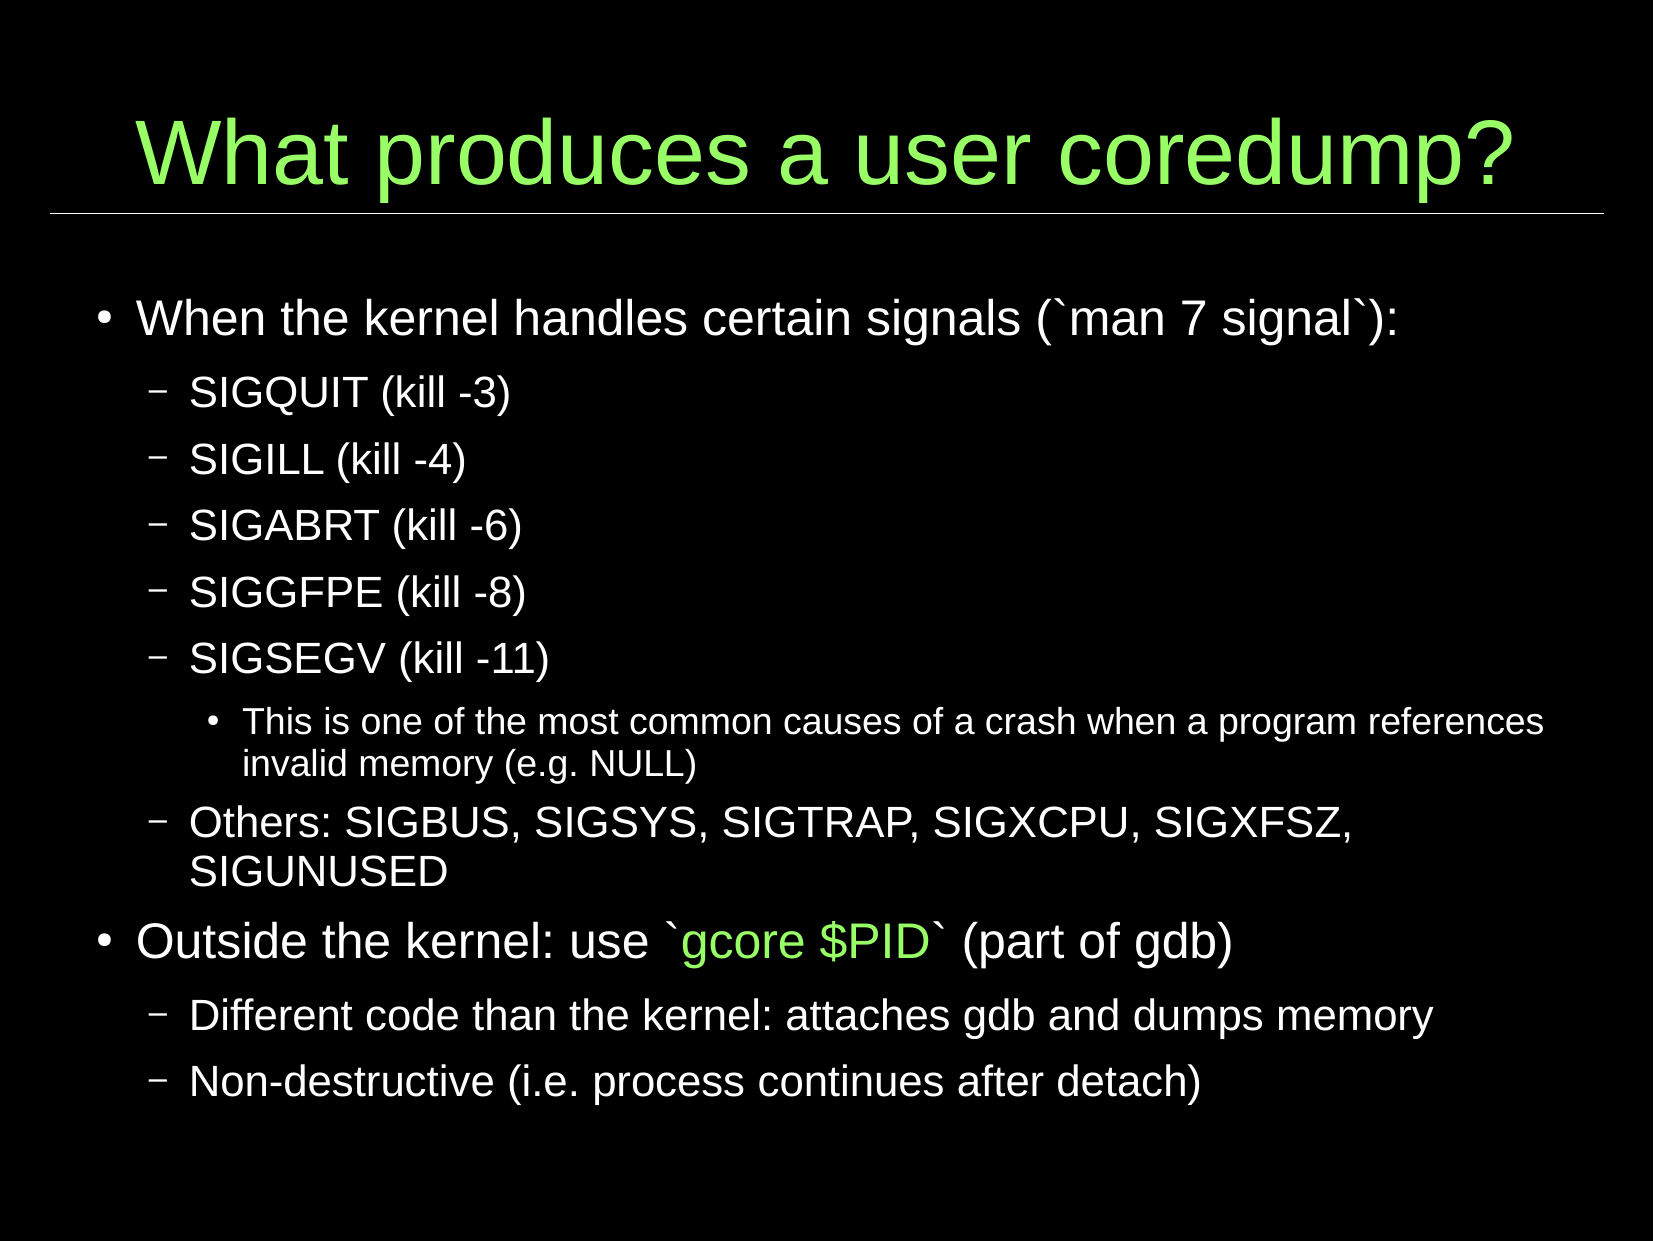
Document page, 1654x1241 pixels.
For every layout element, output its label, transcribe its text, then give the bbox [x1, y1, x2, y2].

title What produces a user coredump? [82, 49, 1571, 257]
list When the kernel handles certain signals (`man 7 signal`): SIGQUIT (kill -3) SIGILL (kill -4) SIGABRT (kill -6) SIGGFPE (kill -8) SIGSEGV (kill -11) This is one of the most common causes of a crash when a program references invalid memory (e.g. NULL) Others: SIGBUS, SIGSYS, SIGTRAP, SIGXCPU, SIGXFSZ, SIGUNUSED Outside the kernel: use `gcore $PID` (part of gdb) Different code than the kernel: attaches gdb and dumps memory Non-destructive (i.e. process continues after detach) [82, 290, 1571, 1111]
